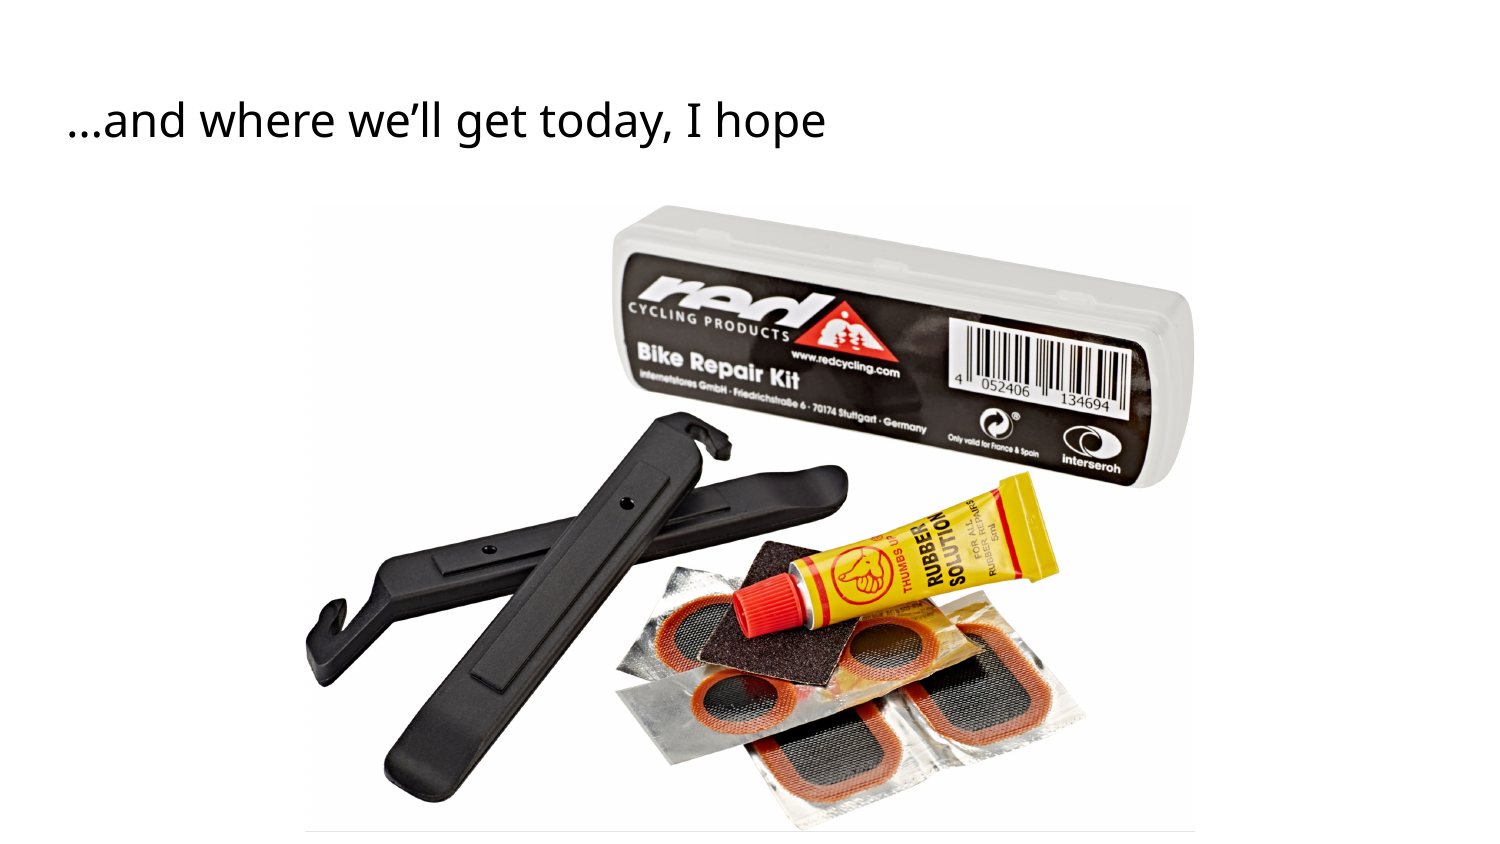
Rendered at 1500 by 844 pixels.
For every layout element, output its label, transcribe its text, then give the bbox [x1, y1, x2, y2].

title …and where we’ll get today, I hope [51, 72, 1449, 167]
picture [305, 204, 1195, 832]
